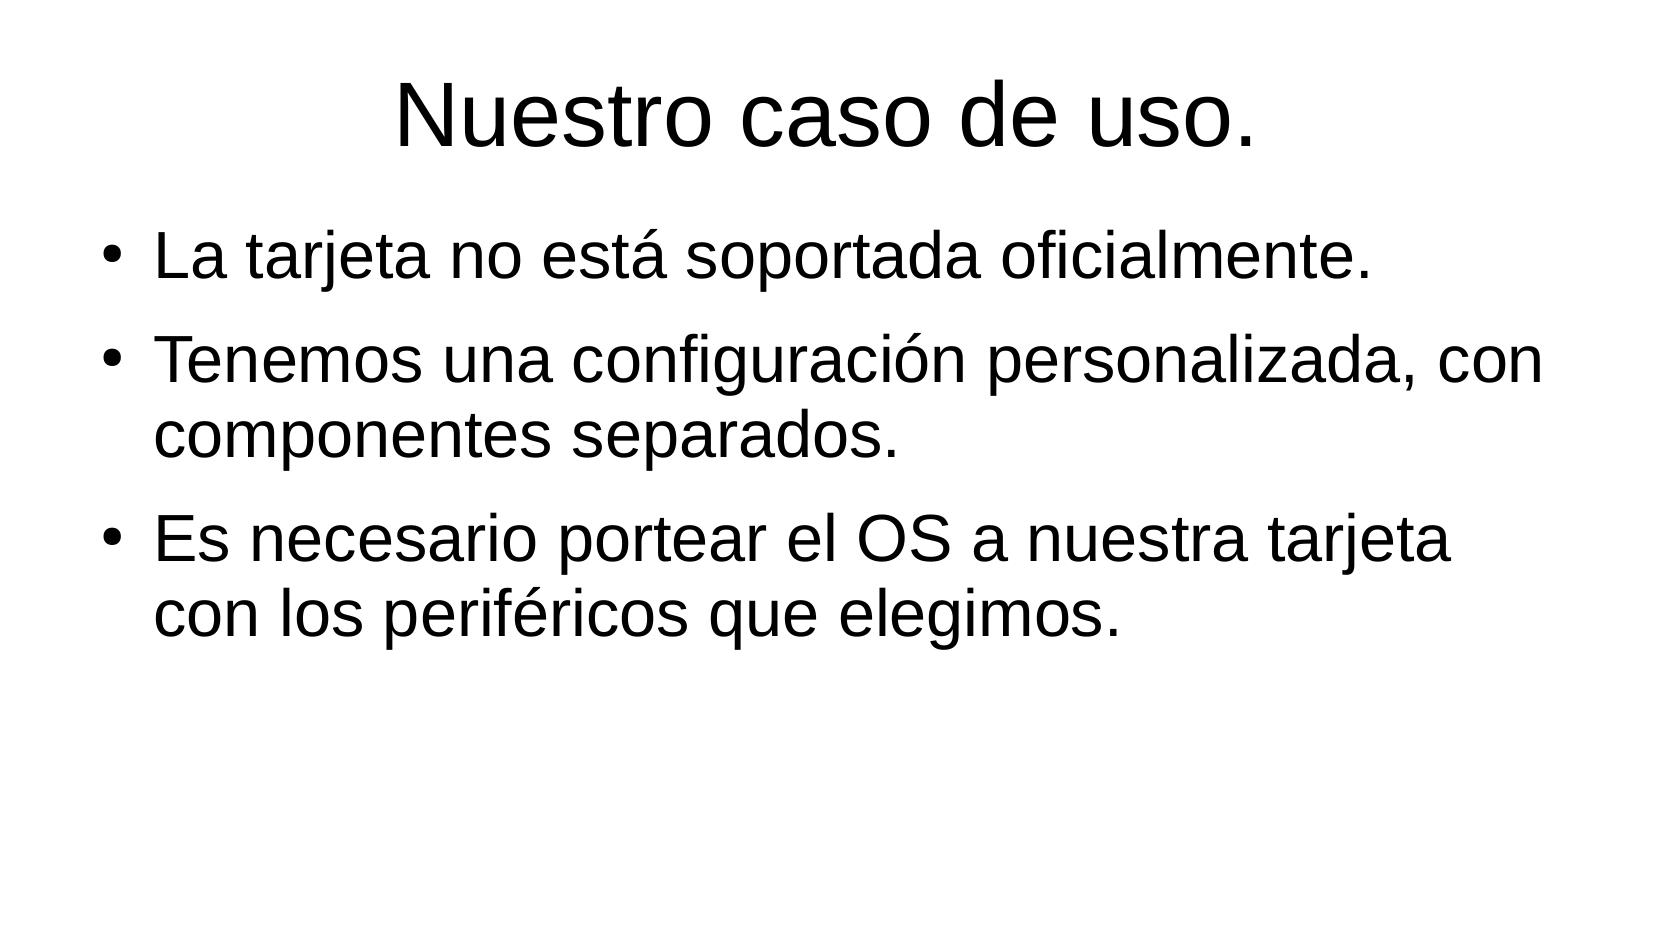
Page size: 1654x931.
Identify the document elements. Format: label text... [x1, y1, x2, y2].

title Nuestro caso de uso. [82, 37, 1571, 193]
list La tarjeta no está soportada oficialmente. Tenemos una configuración personalizada, con componentes separados. Es necesario portear el OS a nuestra tarjeta con los periféricos que elegimos. [82, 217, 1571, 758]
